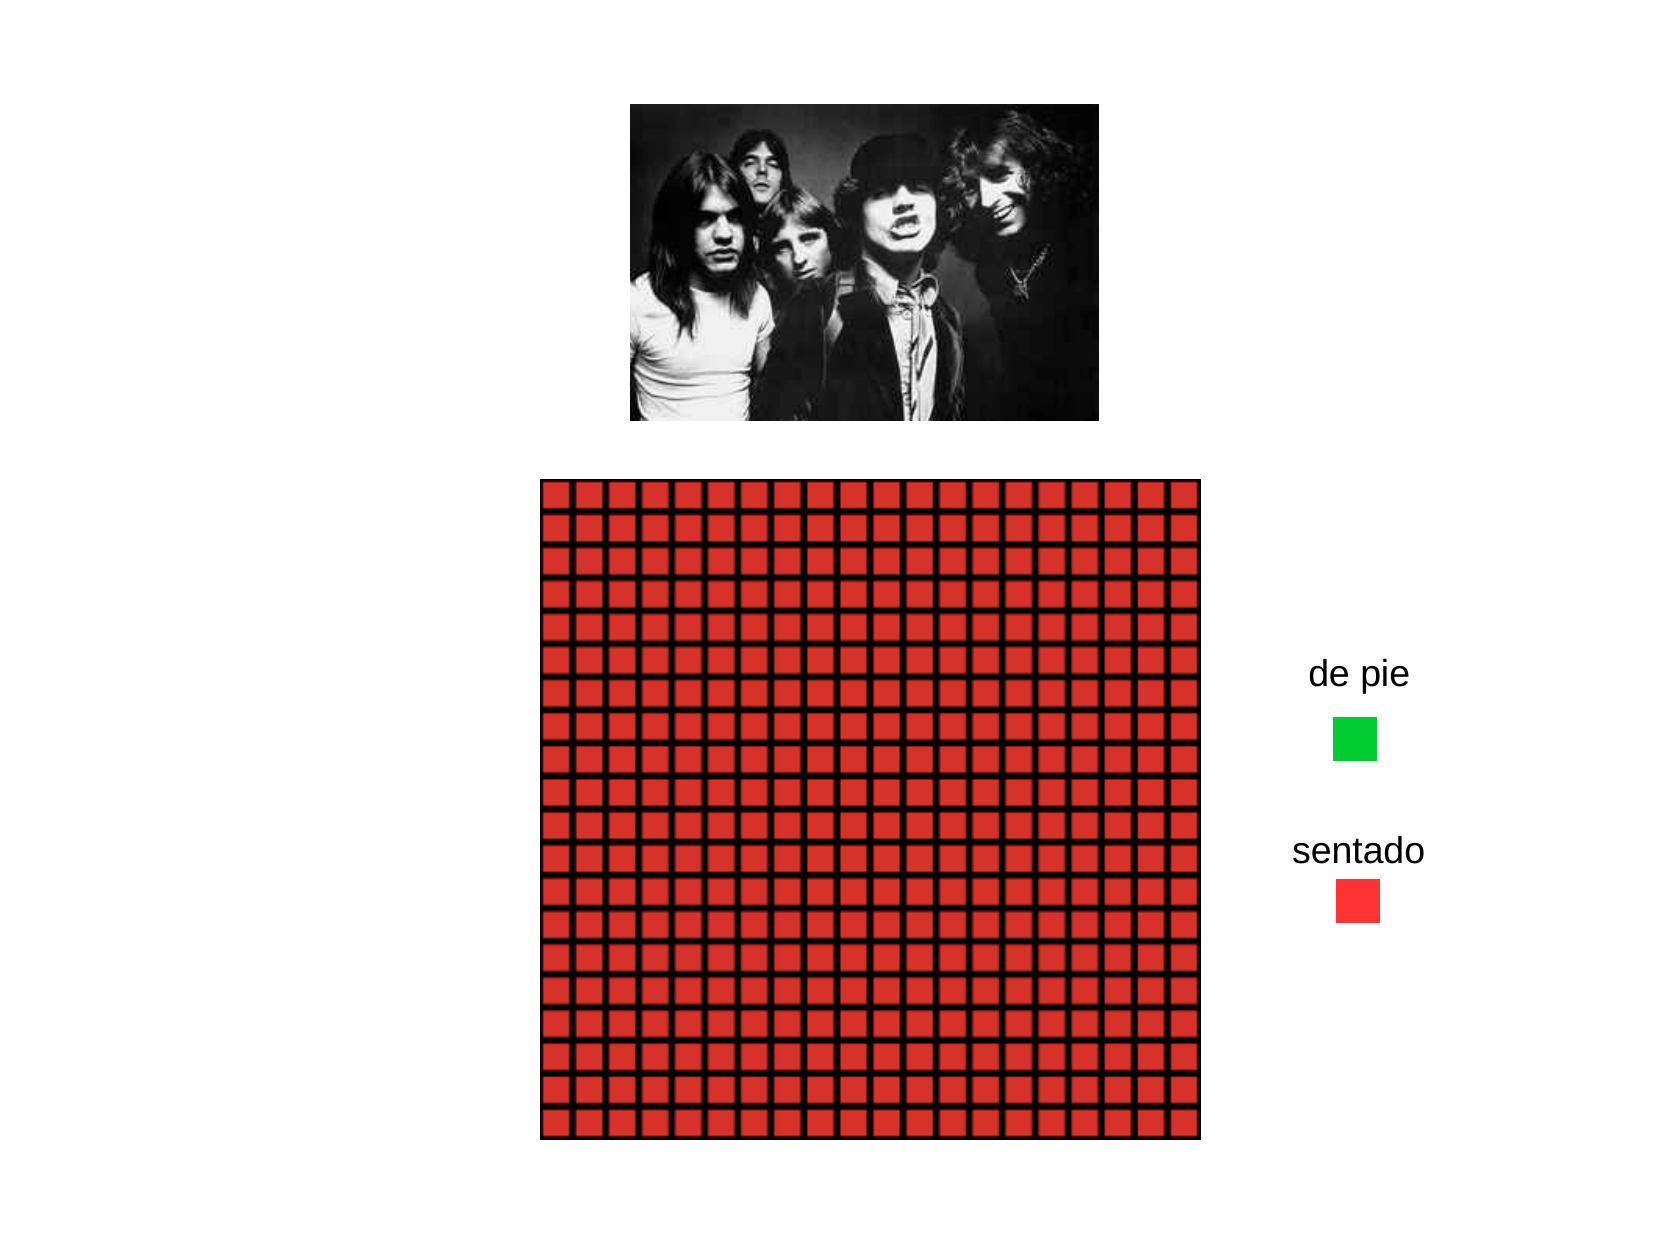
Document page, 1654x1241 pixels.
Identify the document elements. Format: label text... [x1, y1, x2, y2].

text_box sentado [1277, 821, 1441, 879]
text_box [1335, 879, 1381, 924]
picture [630, 104, 1099, 421]
picture [540, 479, 1201, 1141]
text_box [1332, 716, 1378, 762]
text_box de pie [1293, 645, 1426, 702]
